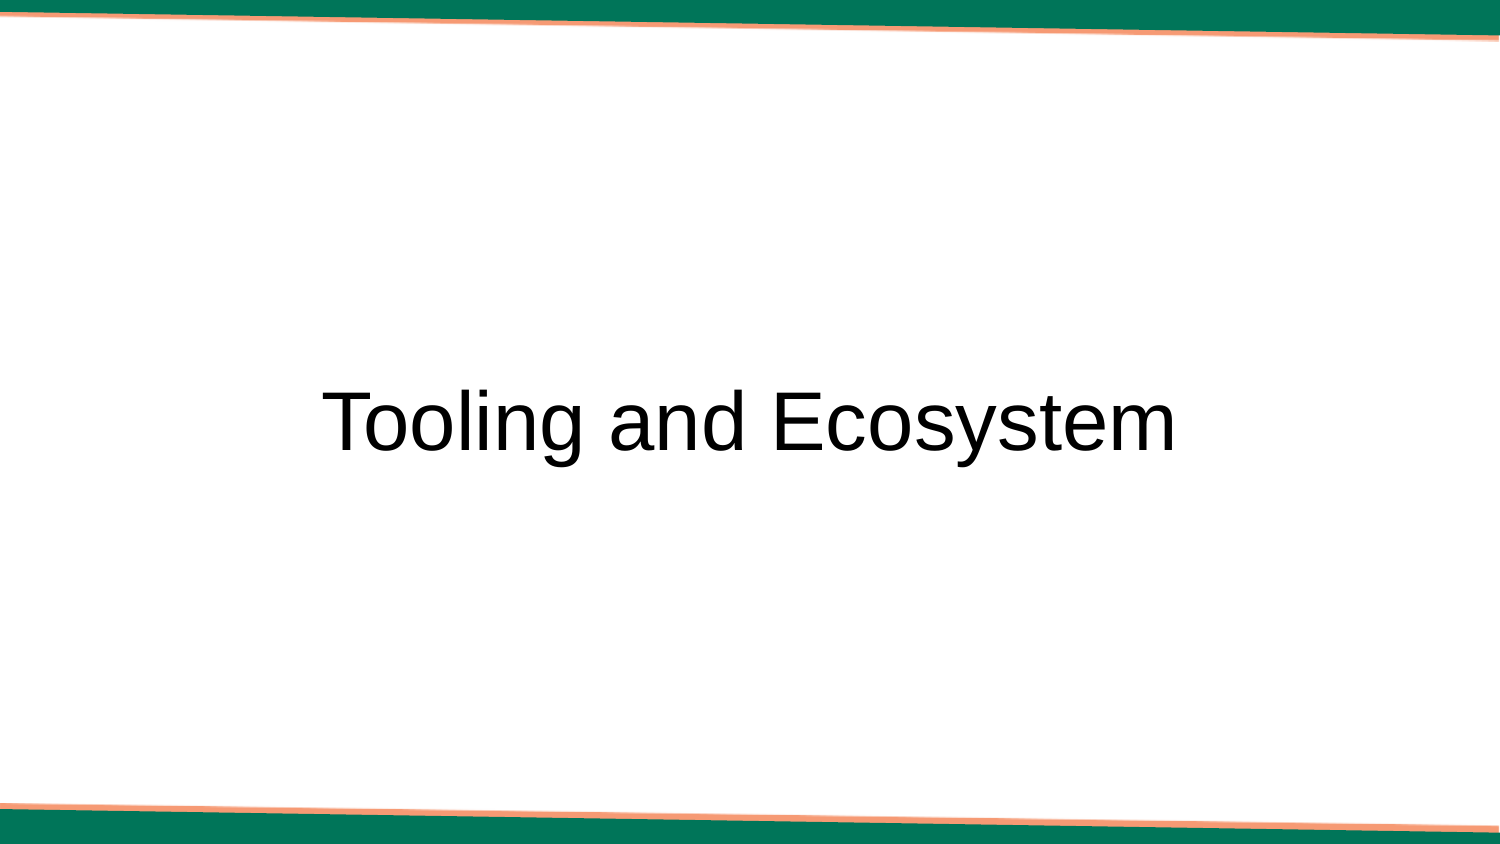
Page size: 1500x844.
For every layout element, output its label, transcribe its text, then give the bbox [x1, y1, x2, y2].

subtitle Tooling and Ecosystem [206, 330, 1294, 514]
